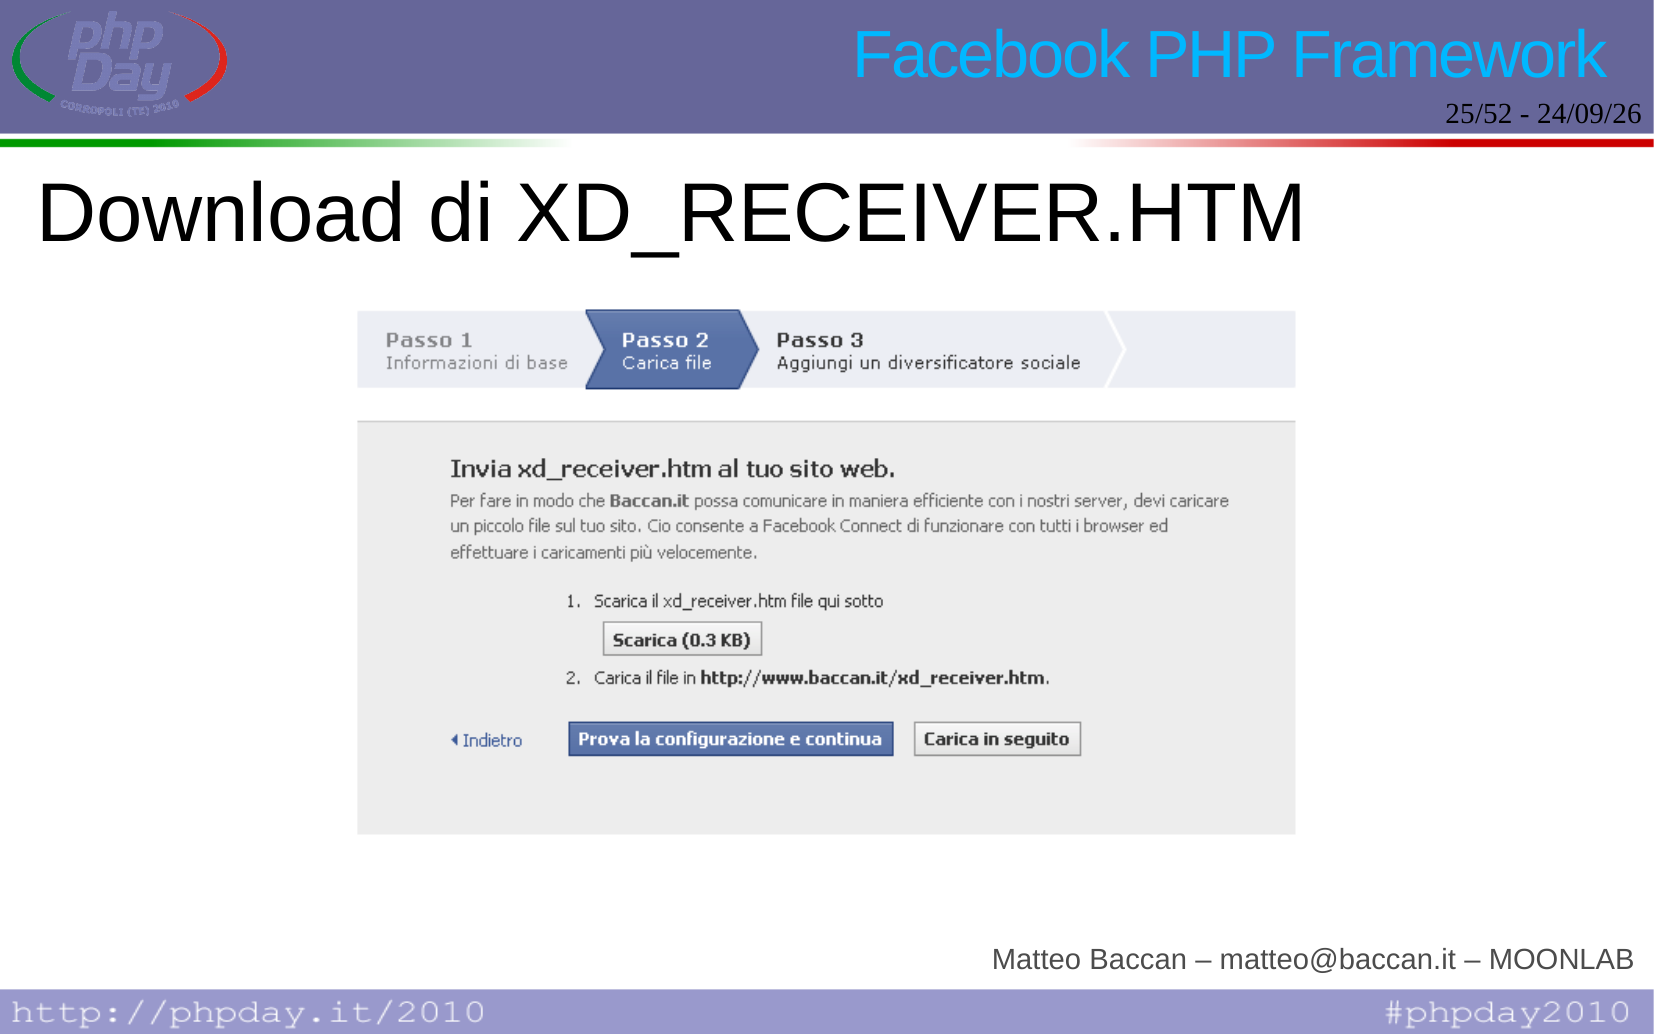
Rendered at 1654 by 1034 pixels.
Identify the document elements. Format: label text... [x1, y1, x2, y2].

title Facebook PHP Framework [132, 5, 1609, 103]
picture [0, 0, 1654, 1034]
text_box Download di XD_RECEIVER.HTM [21, 158, 1610, 275]
